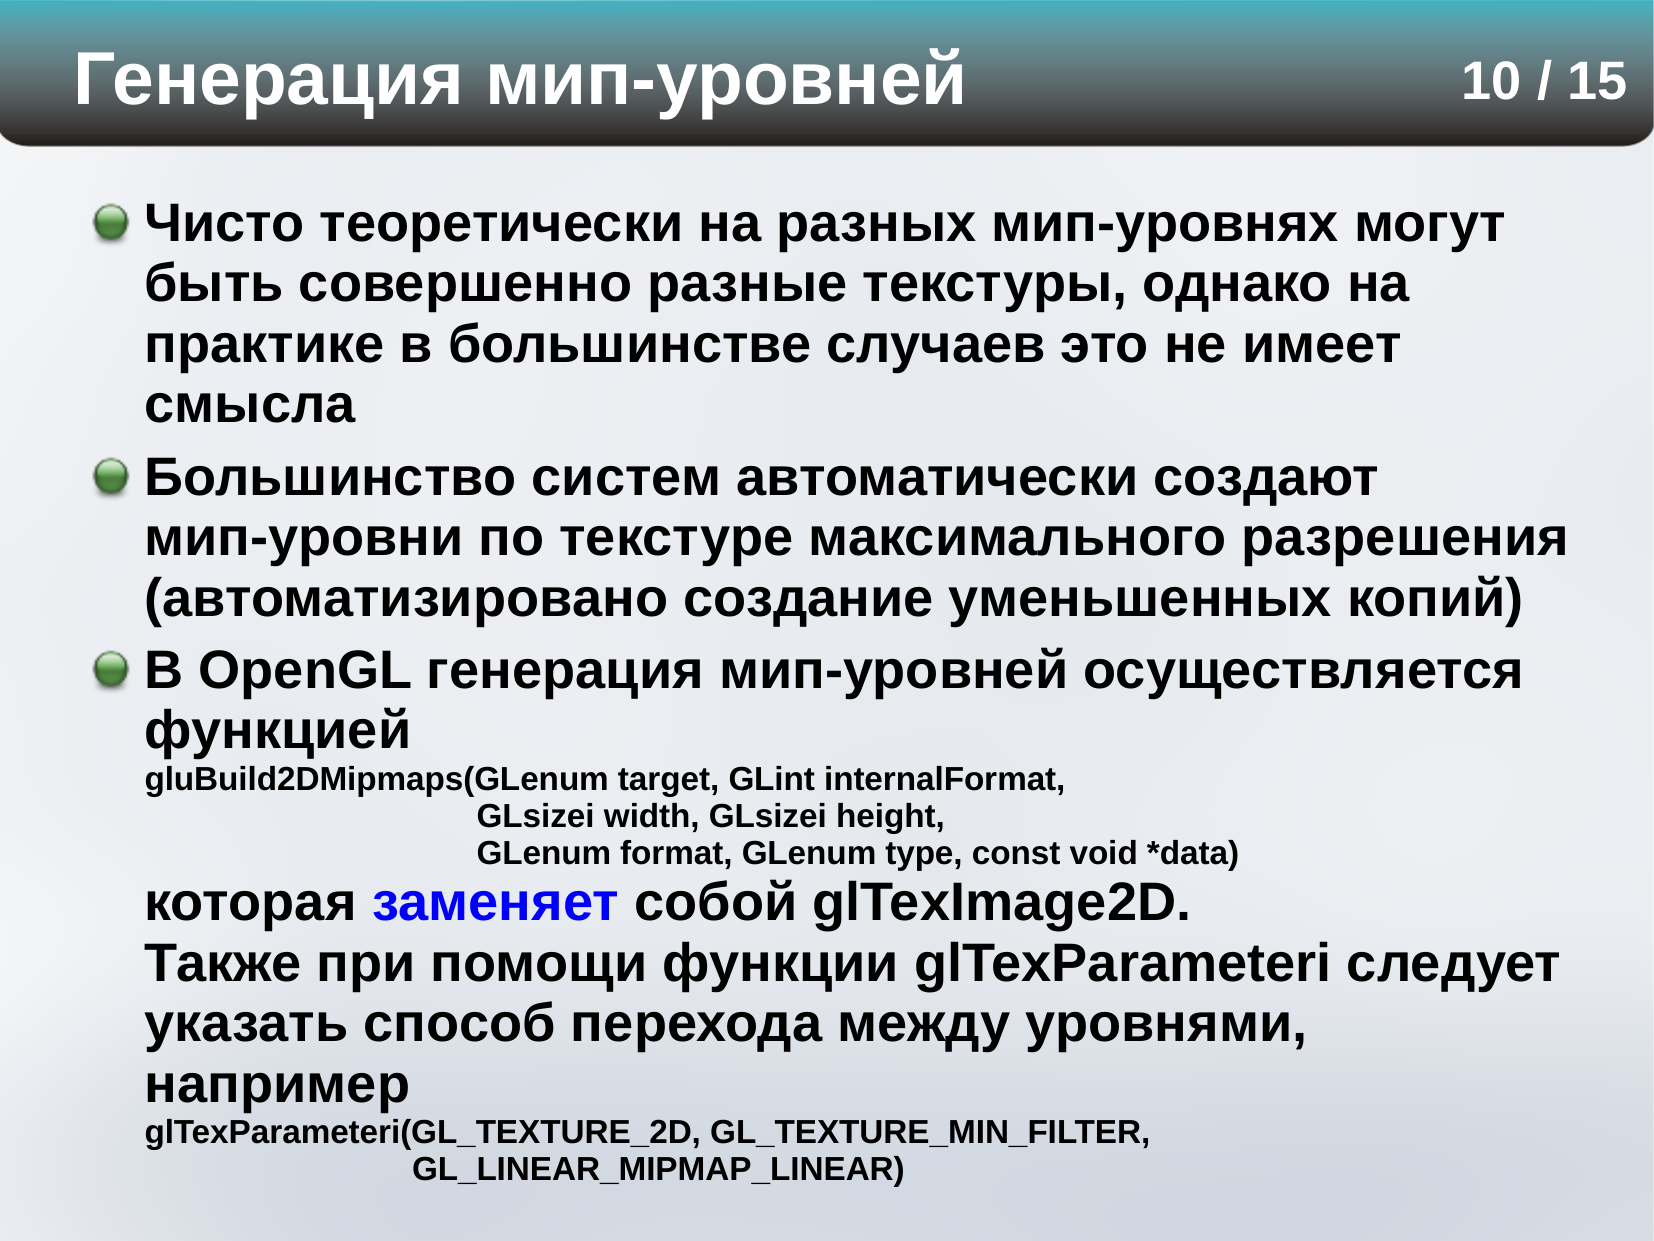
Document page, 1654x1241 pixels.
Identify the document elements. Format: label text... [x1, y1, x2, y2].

text_box Чисто теоретически на разных мип-уровнях могут быть совершенно разные текстуры, однако на практике в большинстве случаев это не имеет смысла Большинство систем автоматически создают мип-уровни по текстуре максимального разрешения (автоматизировано создание уменьшенных копий) В OpenGL генерация мип-уровней осуществляется функцией gluBuild2DMipmaps(GLenum target, GLint internalFormat, GLsizei width, GLsizei height, GLenum format, GLenum type, const void *data) которая заменяет собой glTexImage2D. Также при помощи функции glTexParameteri следует указать способ перехода между уровнями, например glTexParameteri(GL_TEXTURE_2D, GL_TEXTURE_MIN_FILTER, GL_LINEAR_MIPMAP_LINEAR) [70, 124, 1595, 1196]
picture [0, 0, 1654, 1241]
text_box Генерация мип-уровней [59, 29, 1034, 129]
text_box <номер> / 15 [1446, 42, 1654, 179]
